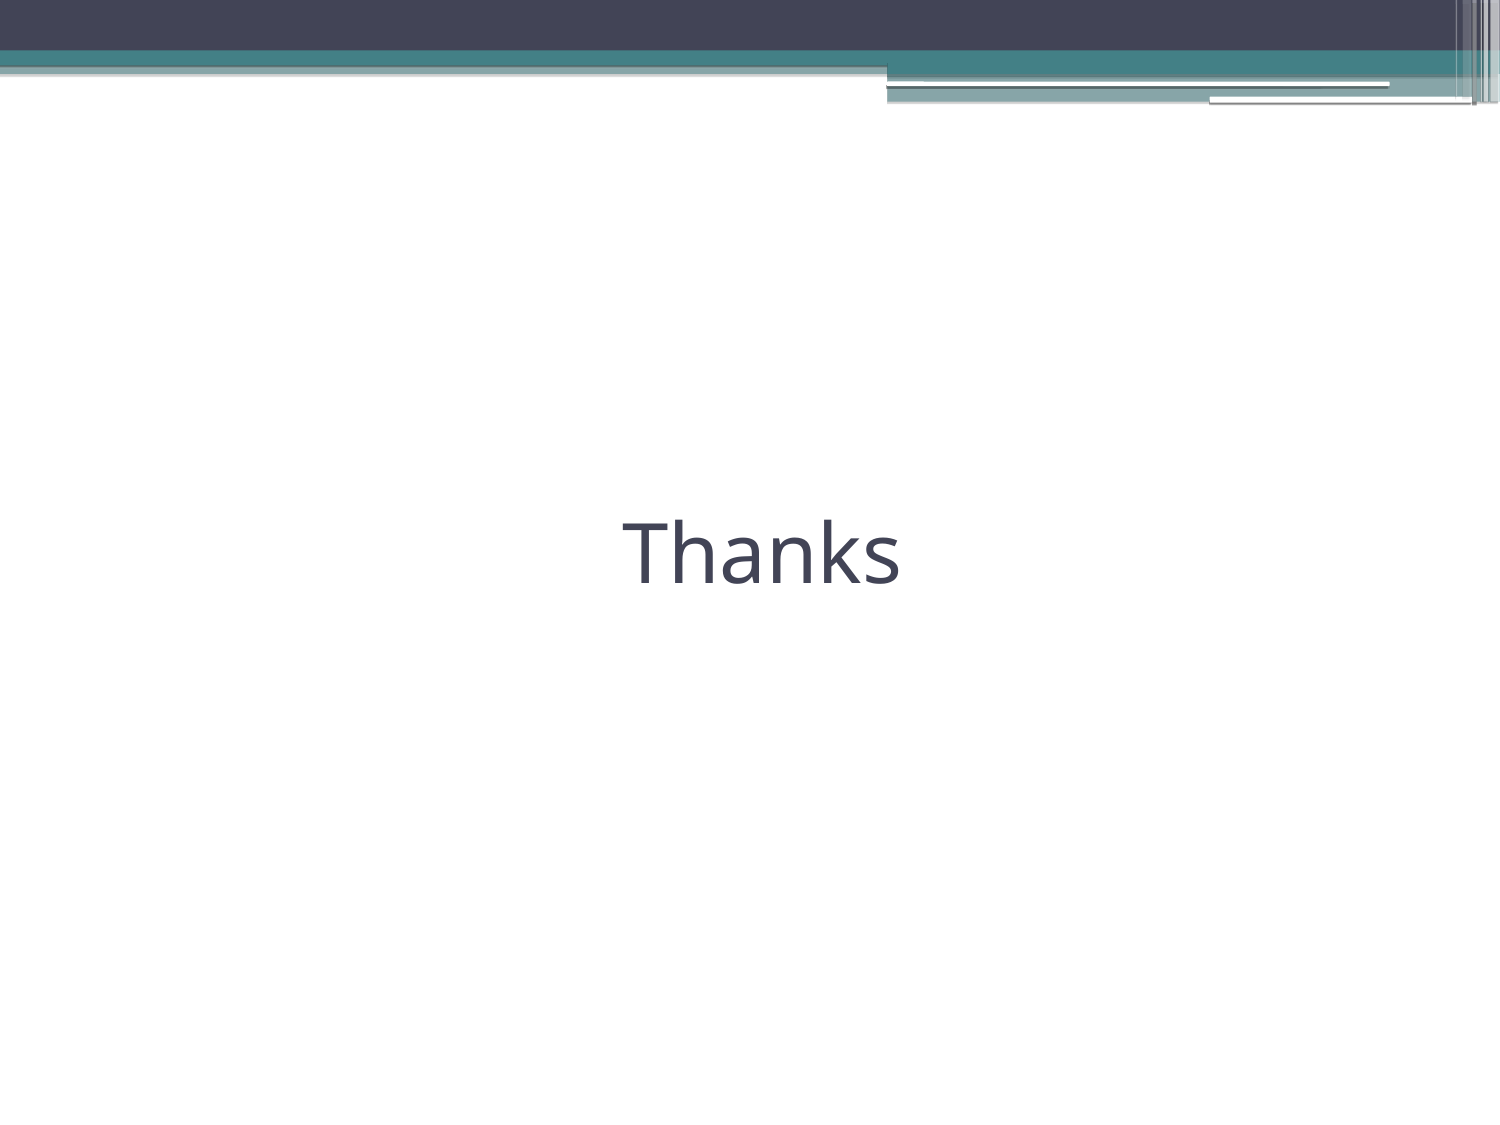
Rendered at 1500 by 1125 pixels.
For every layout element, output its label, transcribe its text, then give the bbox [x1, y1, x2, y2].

title Thanks [87, 462, 1438, 638]
